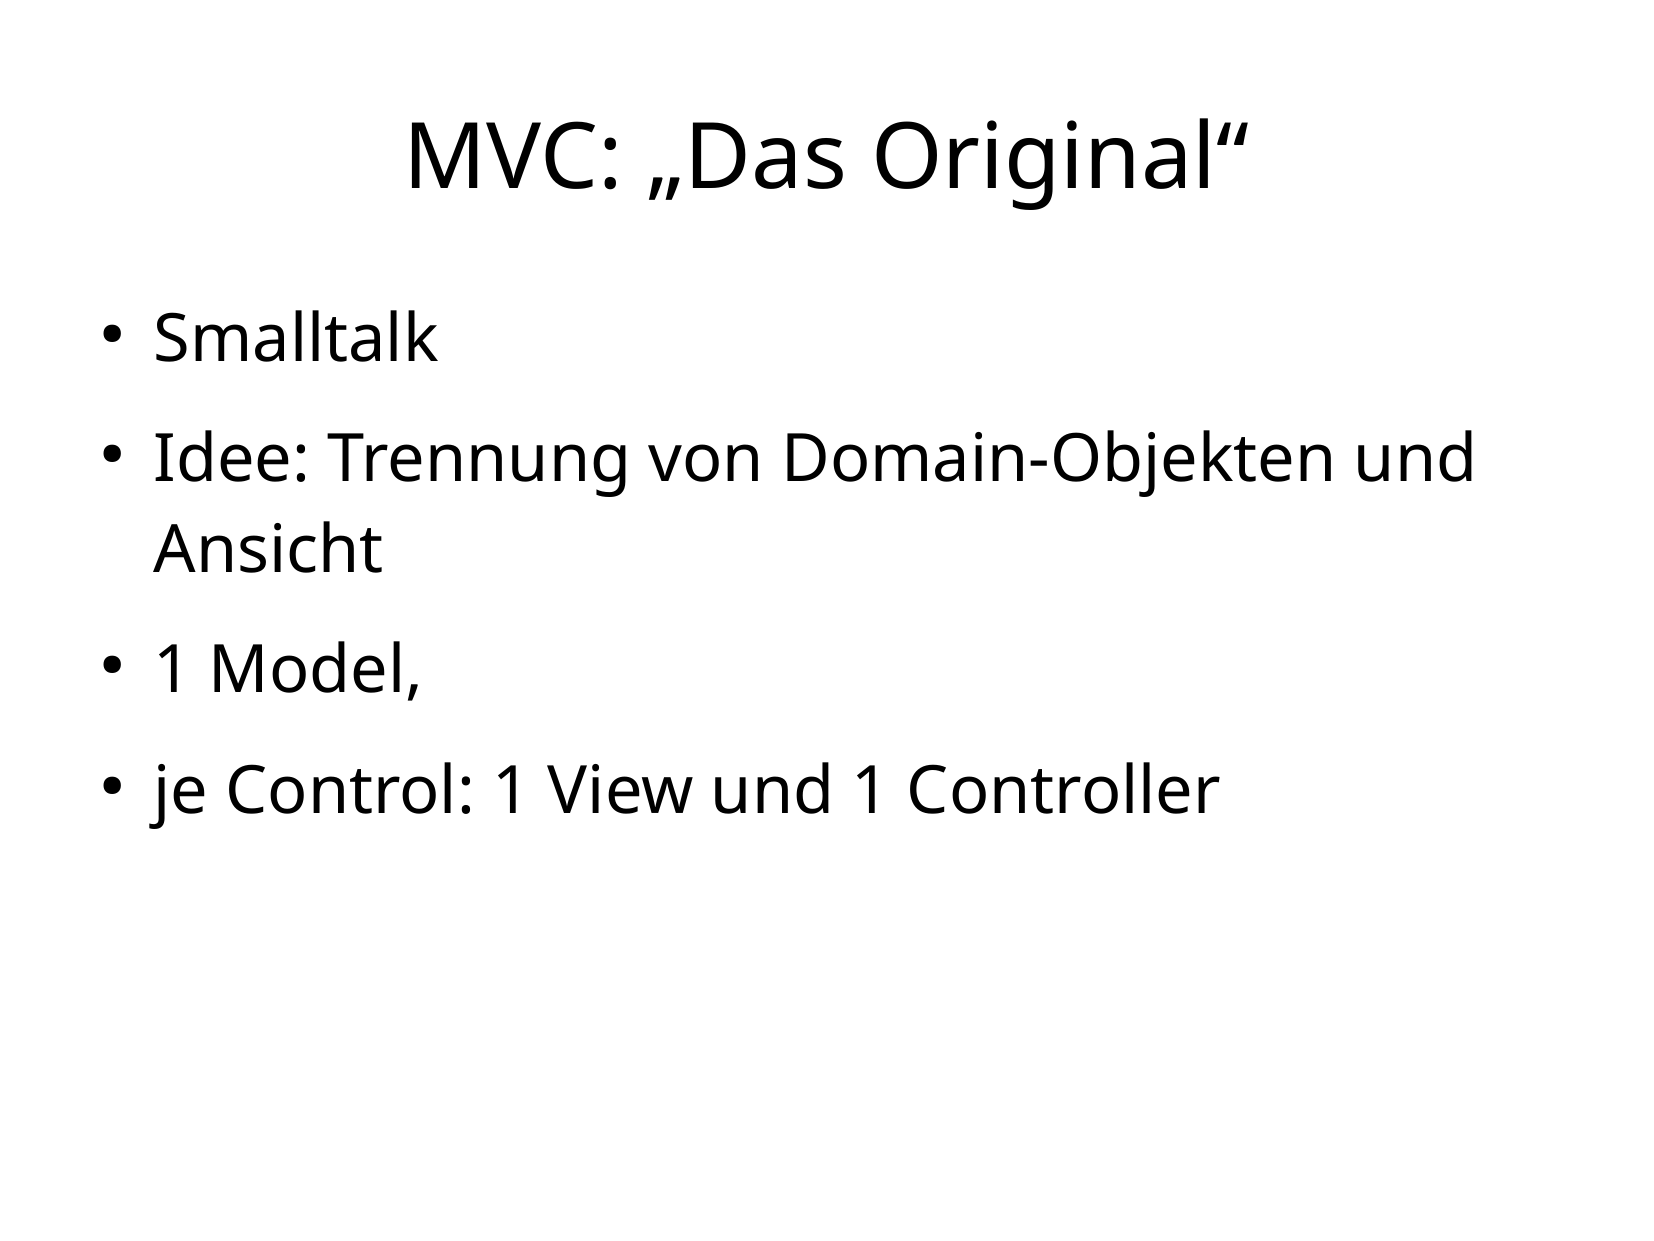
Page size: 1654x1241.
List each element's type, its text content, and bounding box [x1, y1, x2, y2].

title MVC: „Das Original“ [82, 49, 1571, 257]
list Smalltalk Idee: Trennung von Domain-Objekten und Ansicht 1 Model, je Control: 1 View und 1 Controller [82, 290, 1571, 1010]
